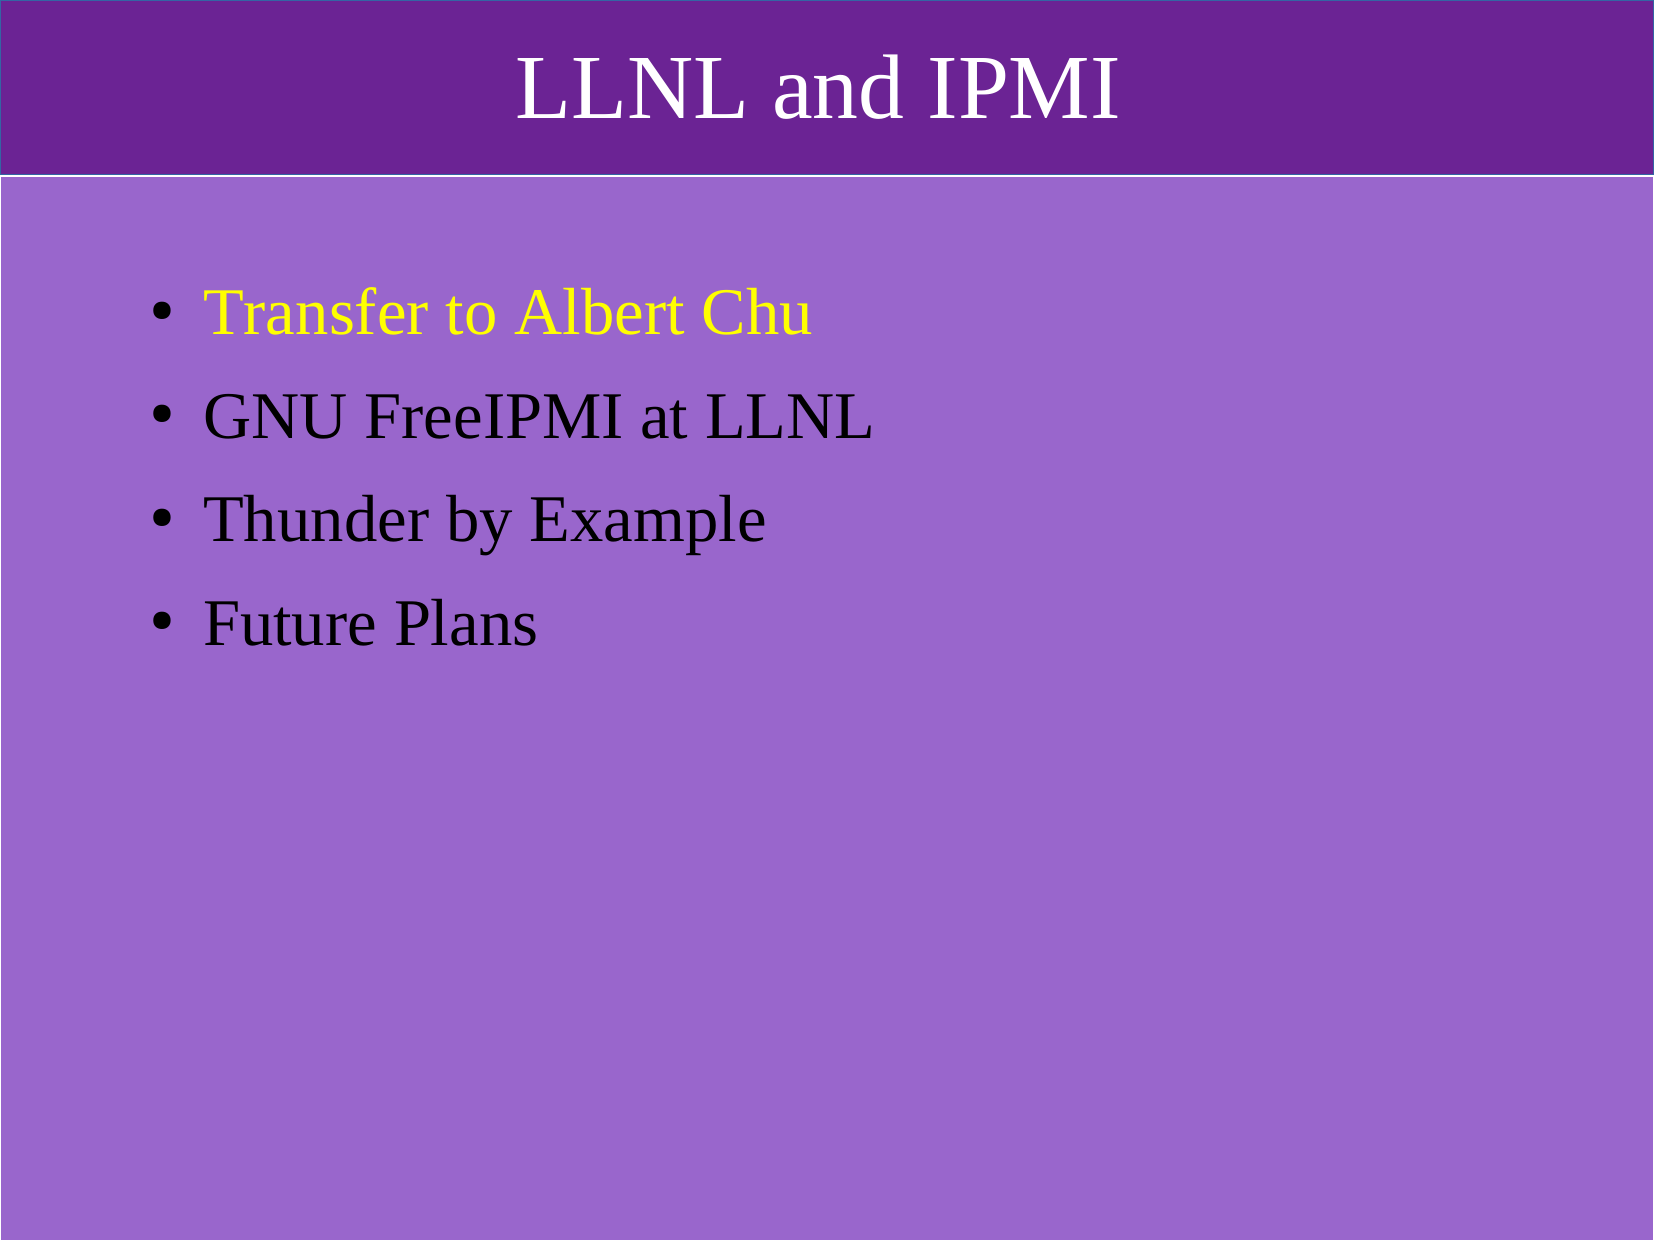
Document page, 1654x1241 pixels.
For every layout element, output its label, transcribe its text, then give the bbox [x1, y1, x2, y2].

list Transfer to Albert Chu GNU FreeIPMI at LLNL Thunder by Example Future Plans [114, 275, 1527, 1057]
title LLNL and IPMI [112, 0, 1525, 175]
